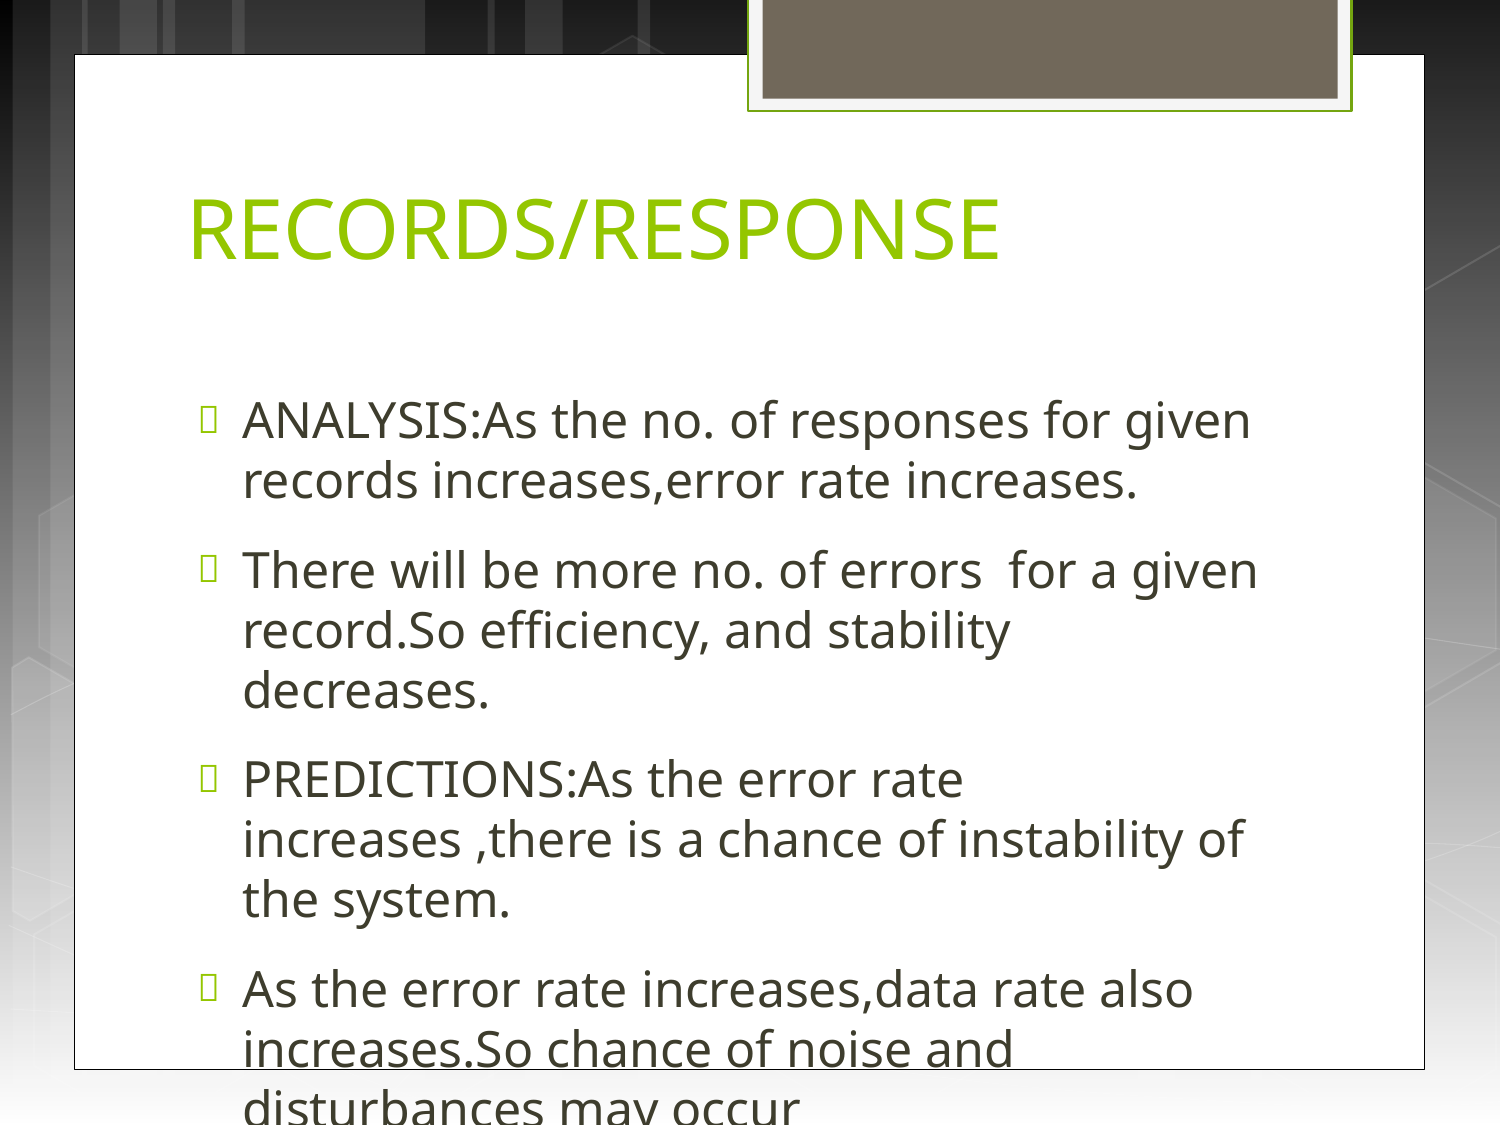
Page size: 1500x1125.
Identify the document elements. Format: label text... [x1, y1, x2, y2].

title RECORDS/RESPONSE [171, 168, 1324, 357]
list ANALYSIS:As the no. of responses for given records increases,error rate increases. There will be more no. of errors for a given record.So efficiency, and stability decreases. PREDICTIONS:As the error rate increases ,there is a chance of instability of the system. As the error rate increases,data rate also increases.So chance of noise and disturbances may occur [171, 381, 1283, 957]
